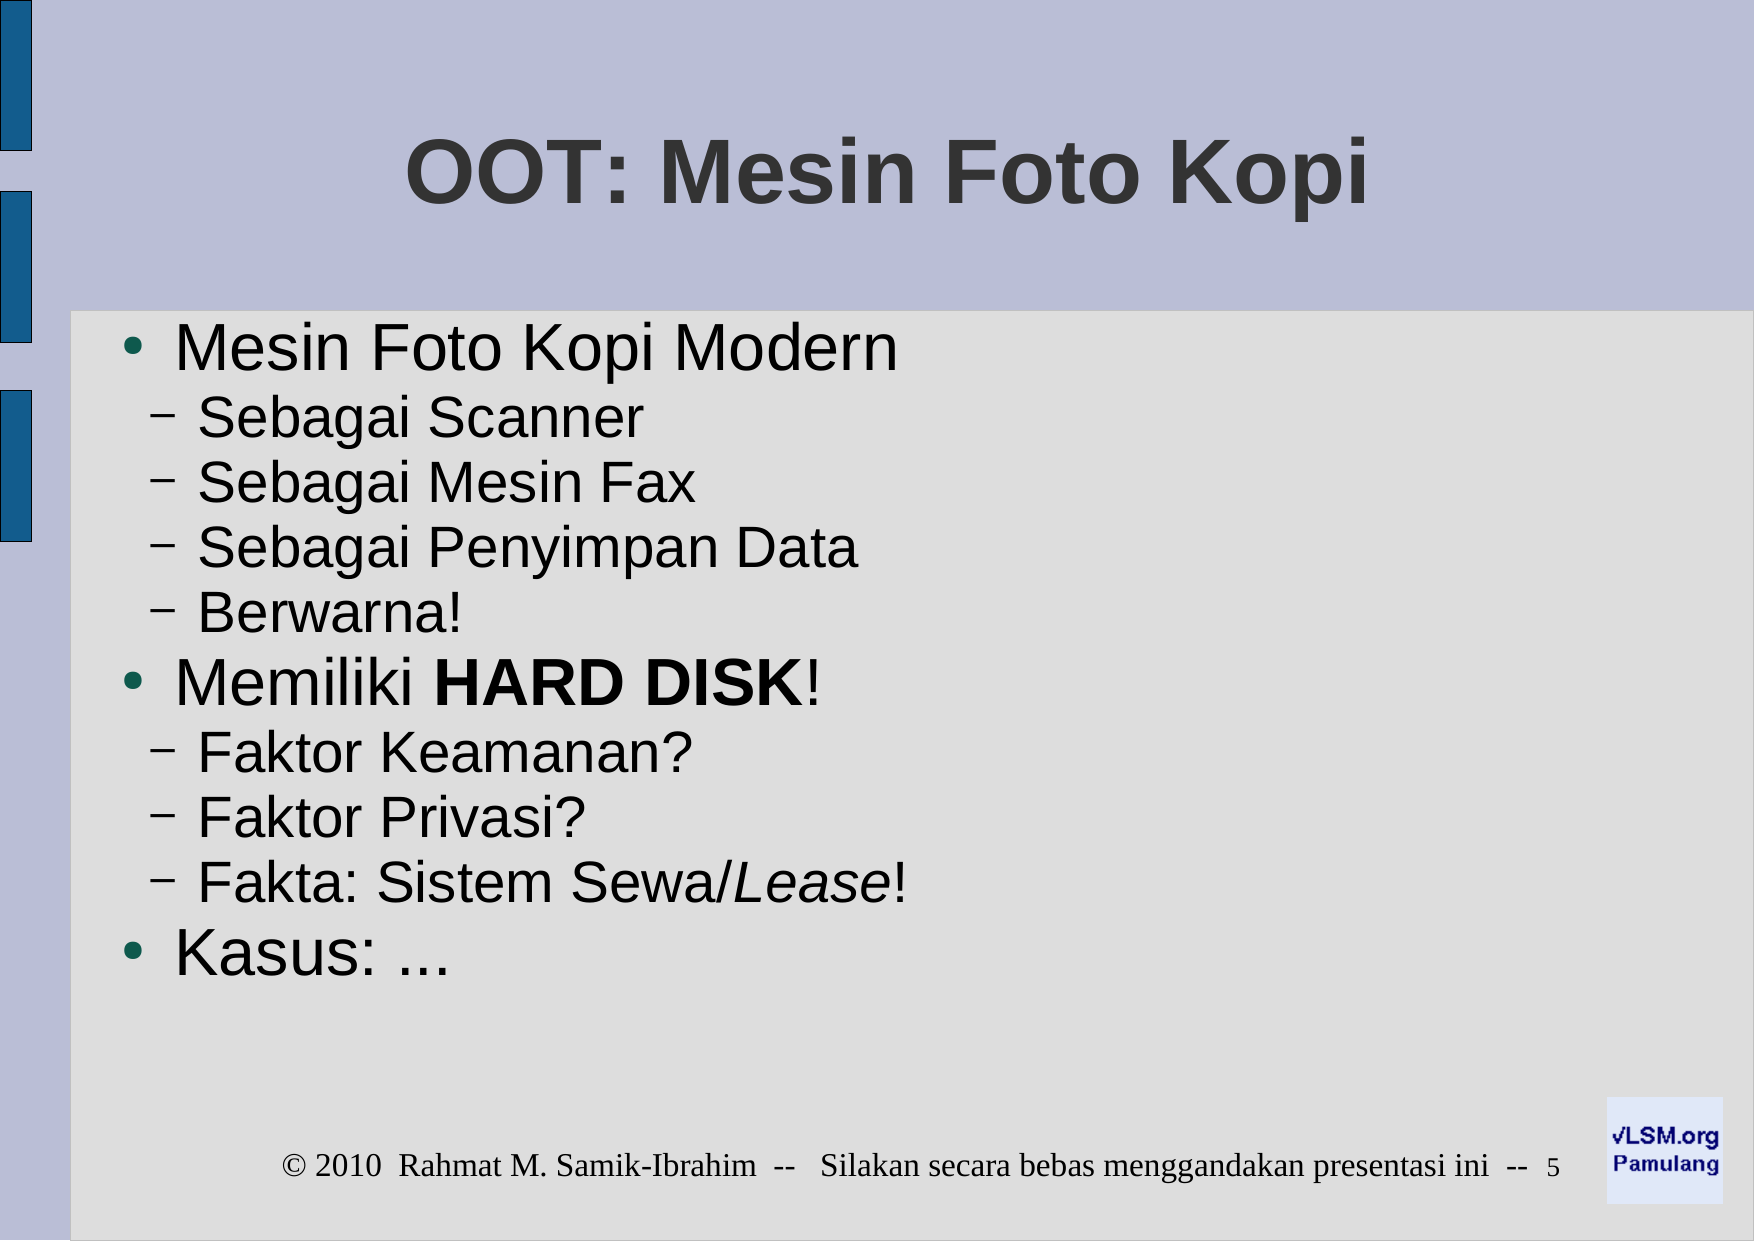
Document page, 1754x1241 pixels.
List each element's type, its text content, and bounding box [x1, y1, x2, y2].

list Mesin Foto Kopi Modern Sebagai Scanner Sebagai Mesin Fax Sebagai Penyimpan Data Berwarna! Memiliki HARD DISK! Faktor Keamanan? Faktor Privasi? Fakta: Sistem Sewa/Lease! Kasus: ... [103, 310, 1674, 1102]
picture [1607, 1097, 1723, 1204]
title OOT: Mesin Foto Kopi [77, 99, 1700, 244]
